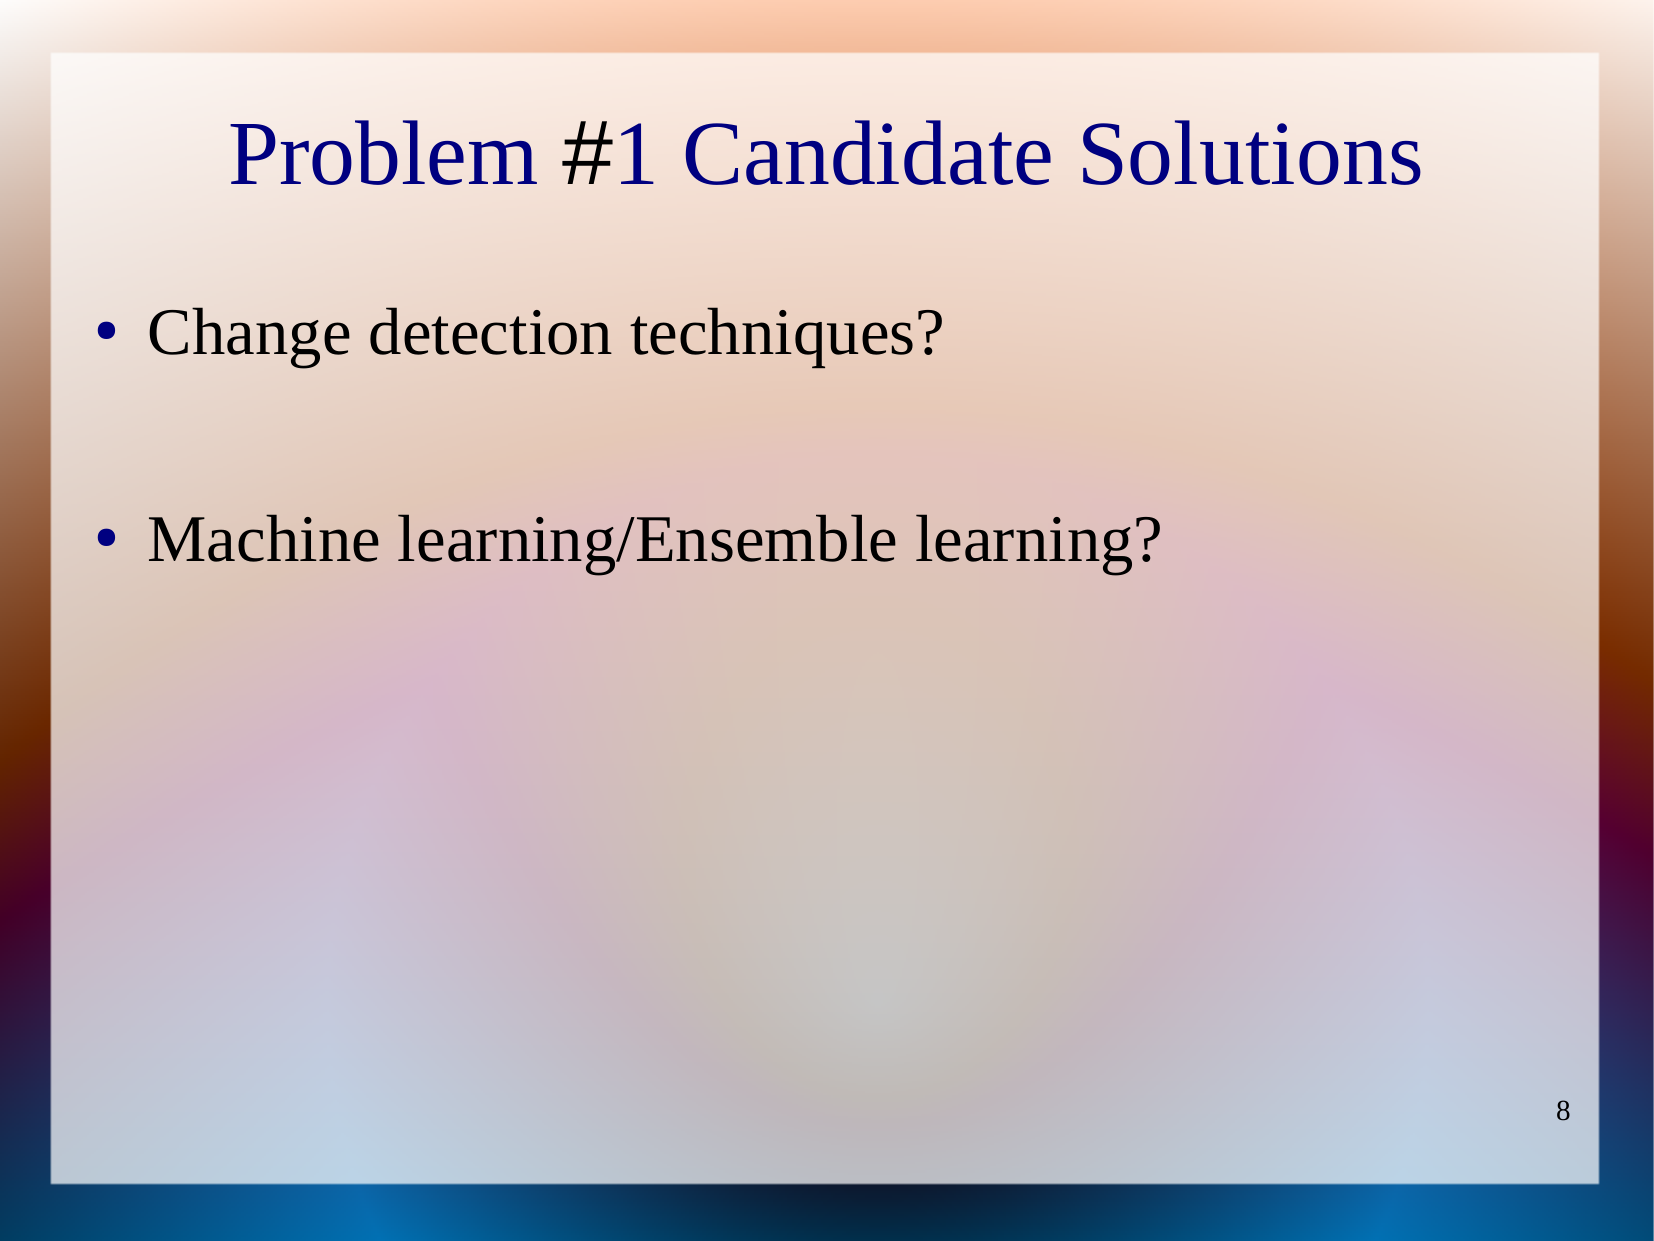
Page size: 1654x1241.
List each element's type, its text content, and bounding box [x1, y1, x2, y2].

picture [0, 0, 1654, 1241]
list Change detection techniques? Machine learning/Ensemble learning? [76, 295, 1565, 991]
title Problem #1 Candidate Solutions [82, 49, 1571, 257]
